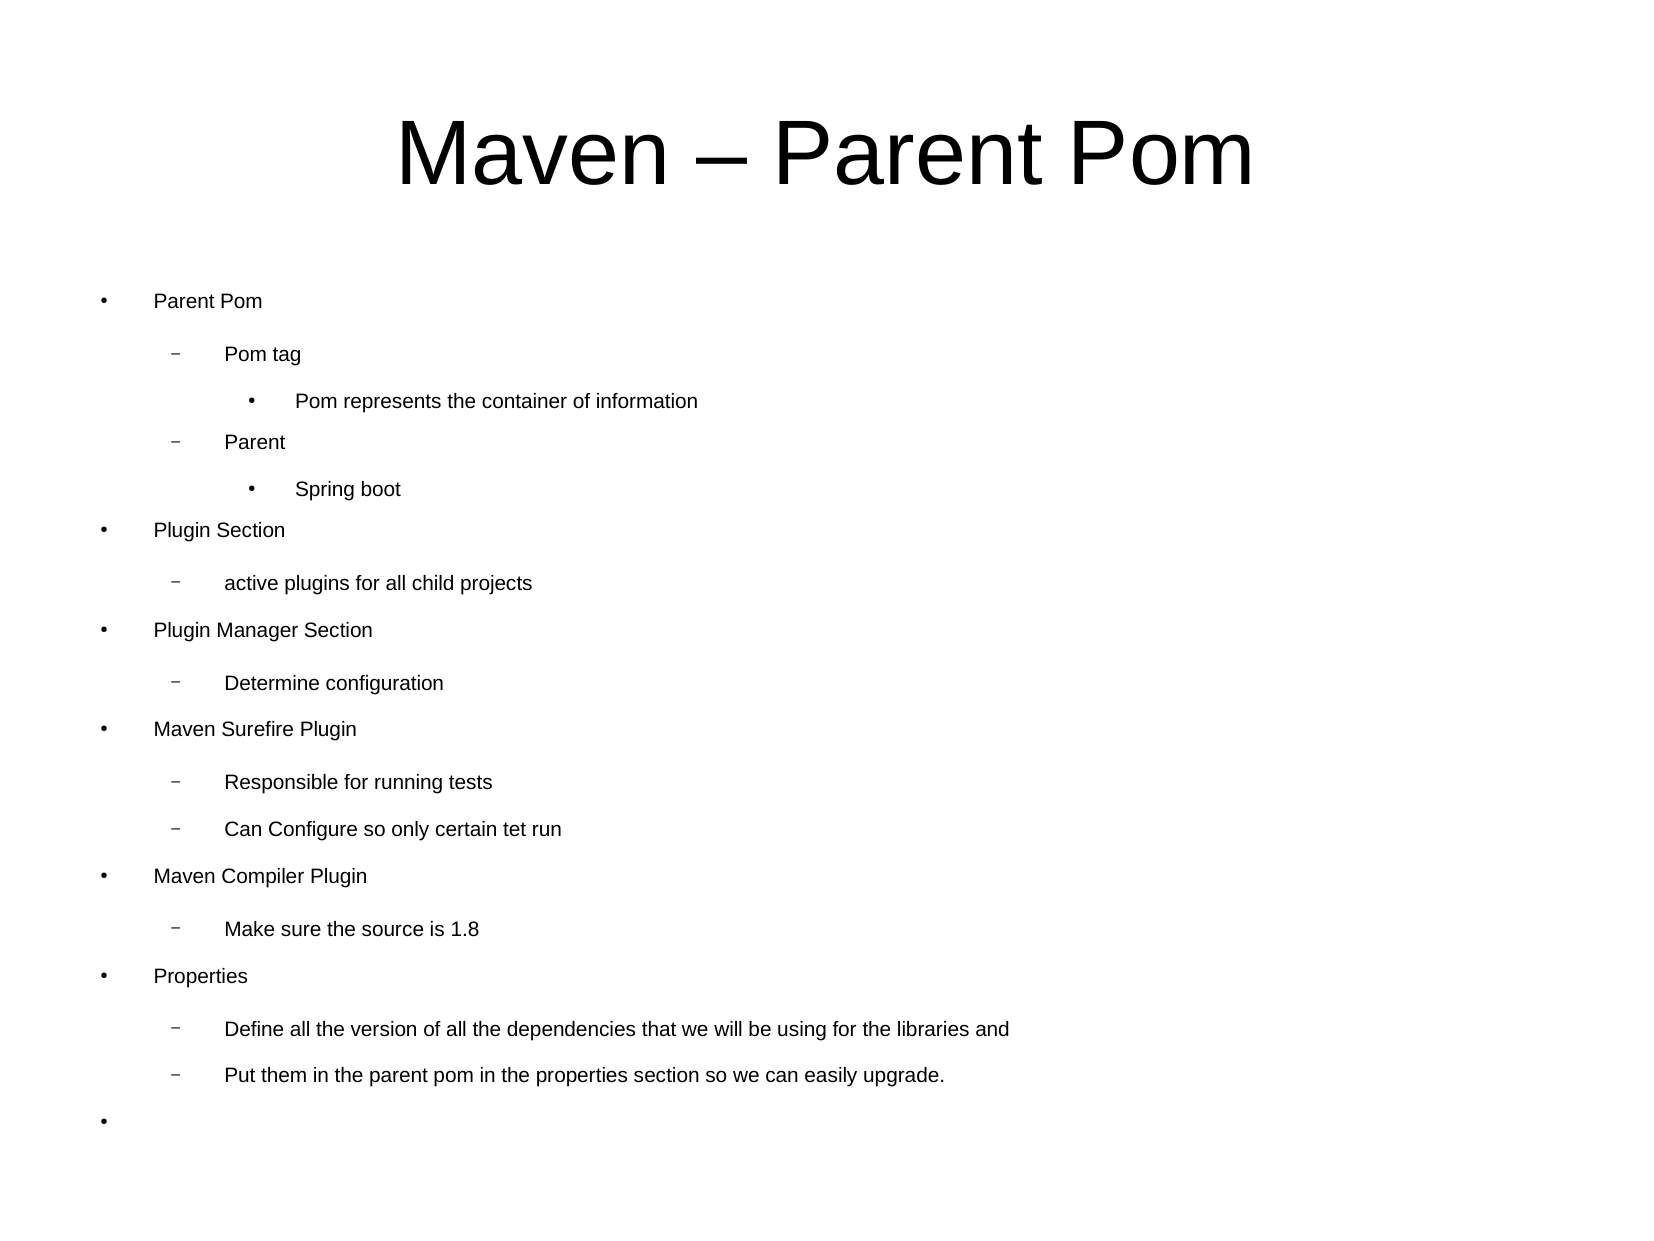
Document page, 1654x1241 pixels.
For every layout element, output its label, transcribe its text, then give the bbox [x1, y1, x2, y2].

list Parent Pom Pom tag Pom represents the container of information Parent Spring boot Plugin Section active plugins for all child projects Plugin Manager Section Determine configuration Maven Surefire Plugin Responsible for running tests Can Configure so only certain tet run Maven Compiler Plugin Make sure the source is 1.8 Properties Define all the version of all the dependencies that we will be using for the libraries and Put them in the parent pom in the properties section so we can easily upgrade. [82, 290, 1571, 1216]
title Maven – Parent Pom [82, 49, 1571, 257]
